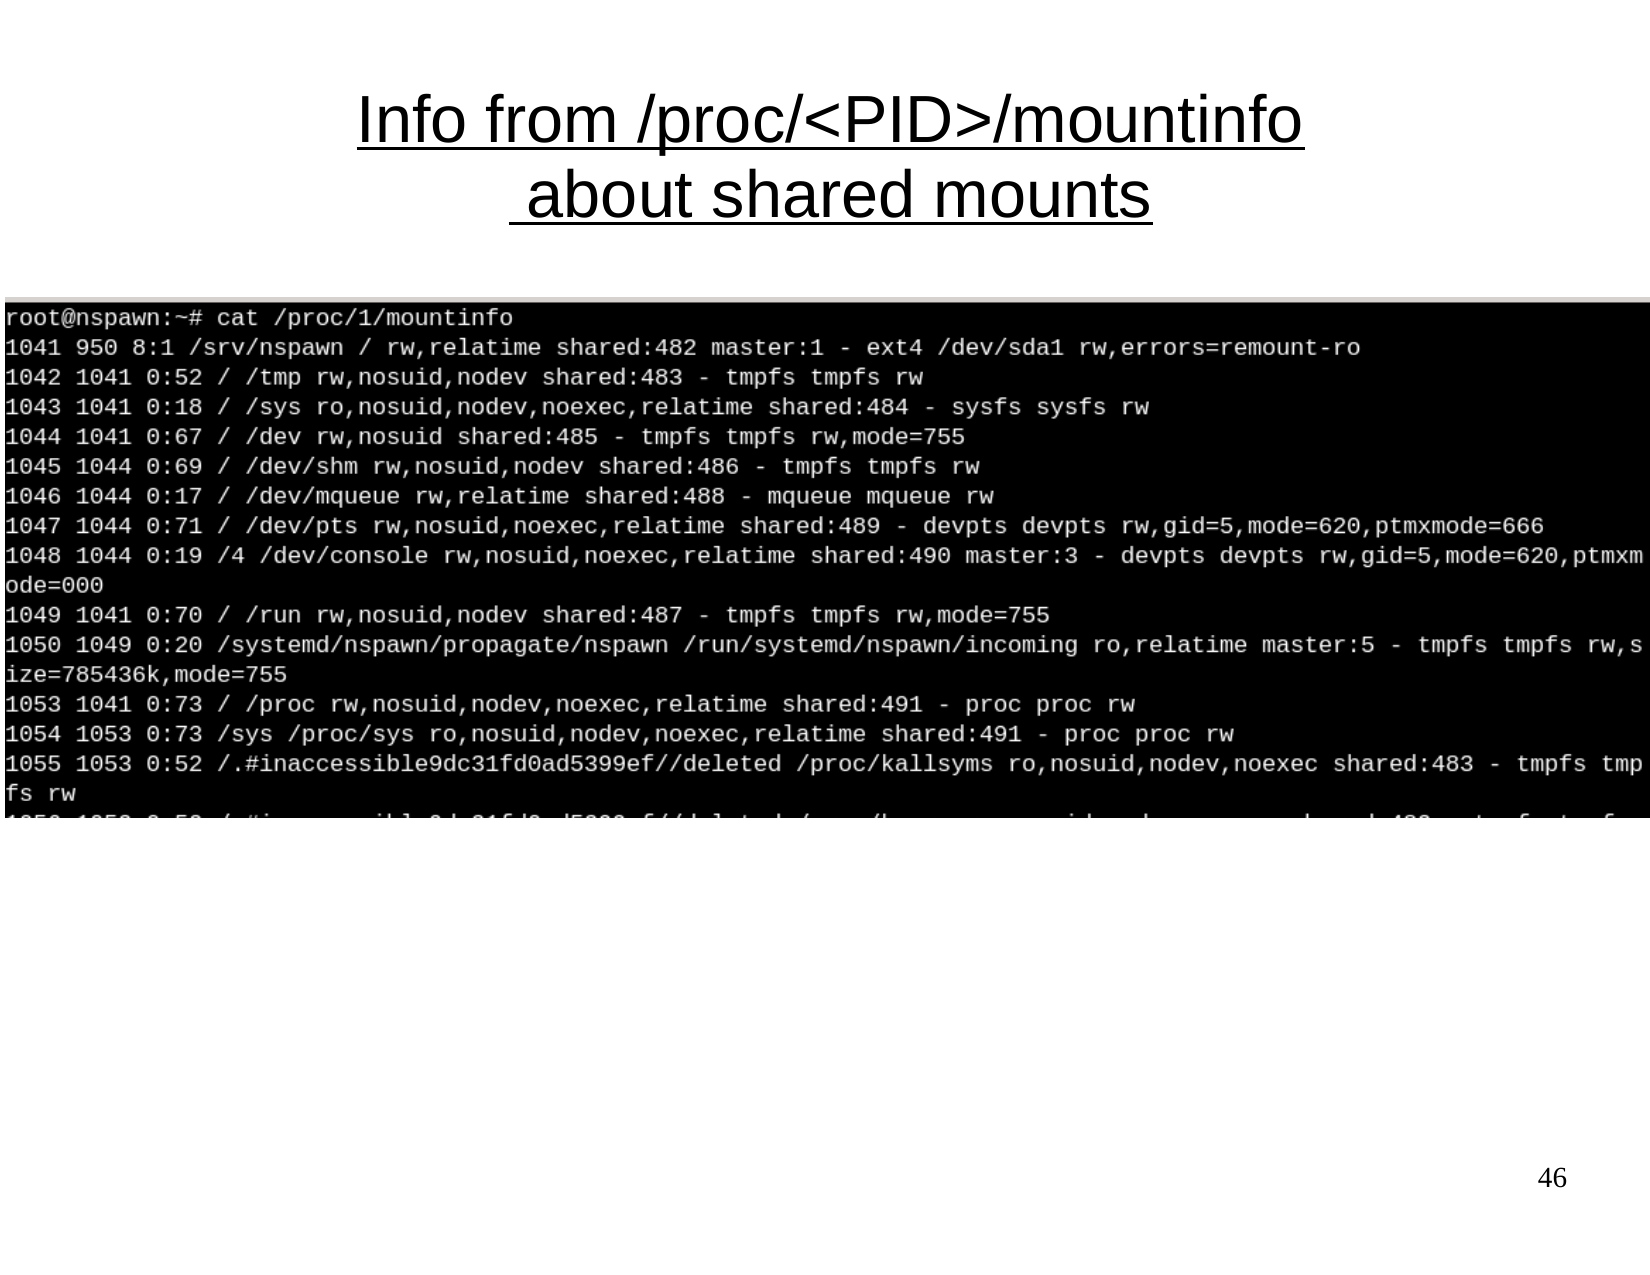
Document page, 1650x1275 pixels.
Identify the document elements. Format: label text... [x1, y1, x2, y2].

title Info from /proc/<PID>/mountinfo about shared mounts [88, 50, 1574, 264]
picture [5, 297, 1650, 818]
